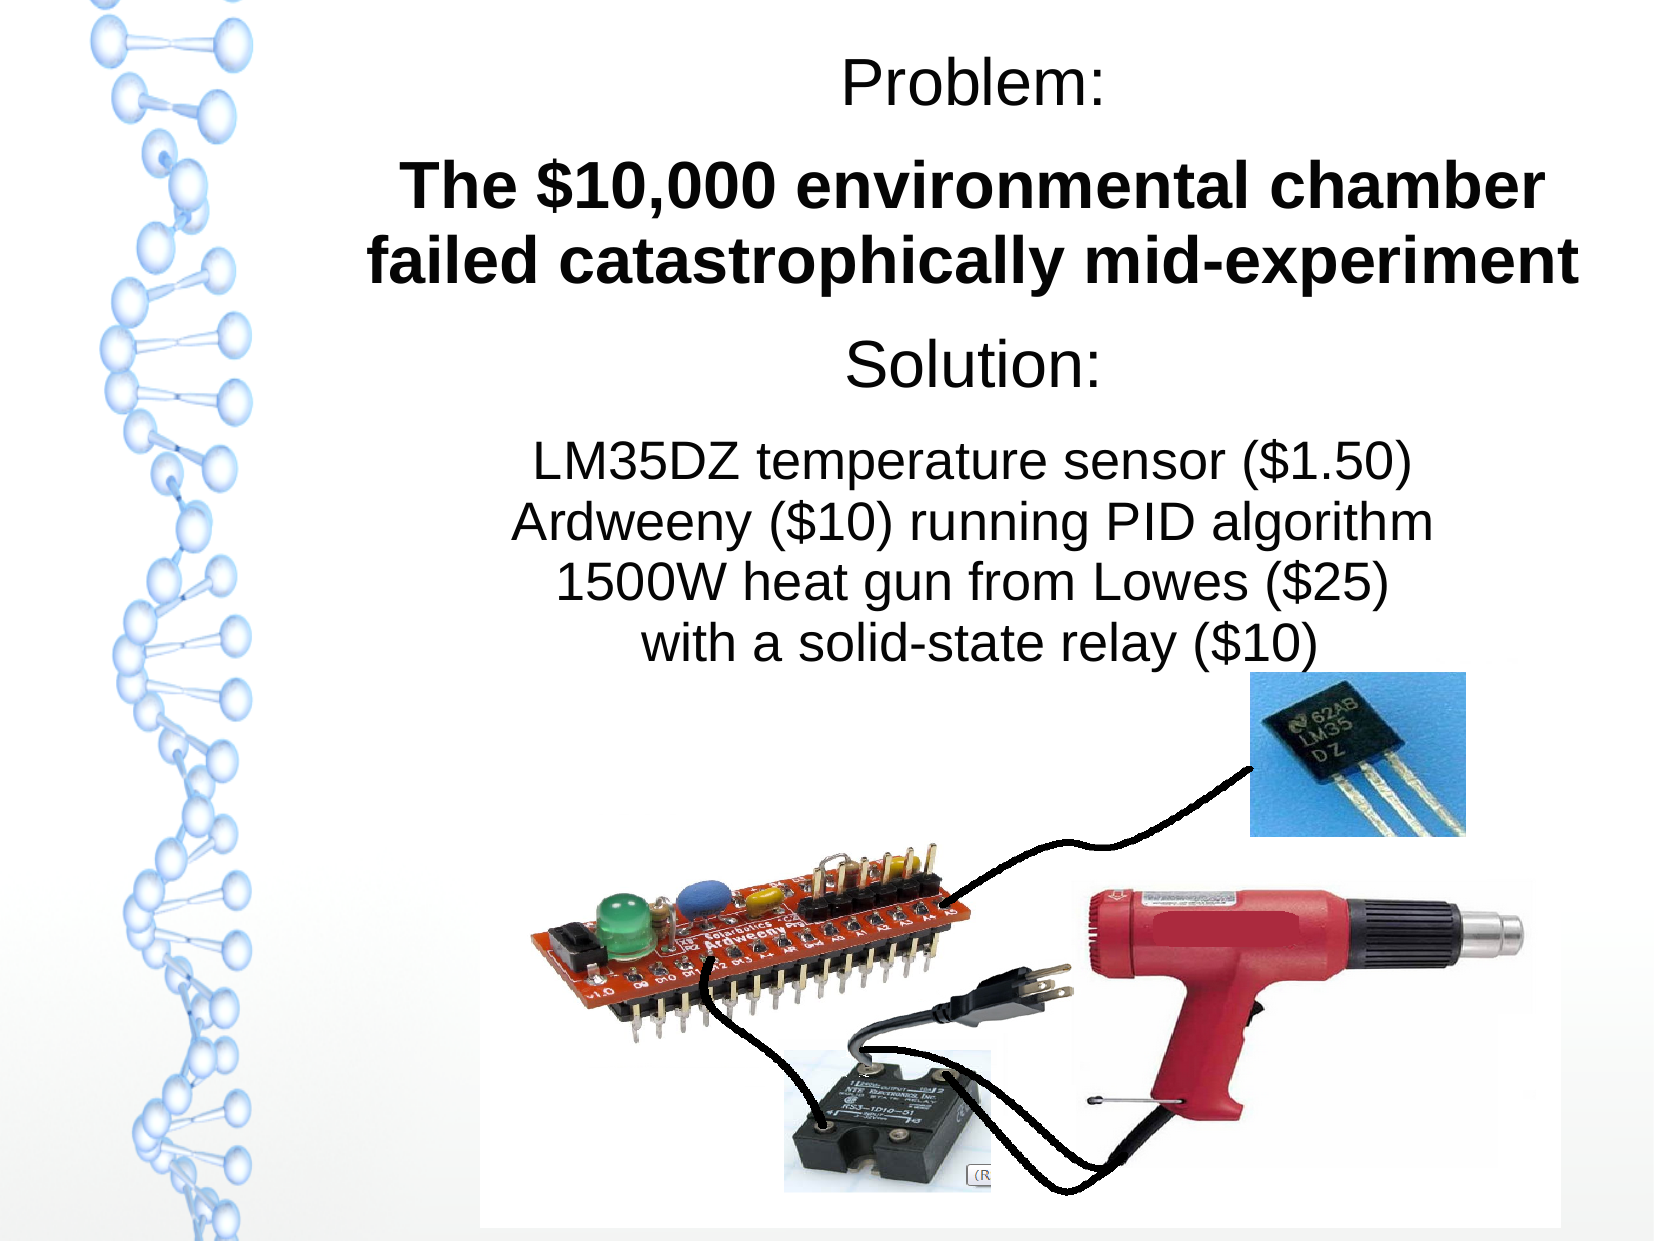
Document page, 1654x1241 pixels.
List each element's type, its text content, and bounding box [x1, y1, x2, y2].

subtitle Problem: The $10,000 environmental chamber failed catastrophically mid-experiment Solution: LM35DZ temperature sensor ($1.50) Ardweeny ($10) running PID algorithm 1500W heat gun from Lowes ($25) with a solid-state relay ($10) [309, 28, 1638, 691]
picture [0, 0, 1654, 1241]
